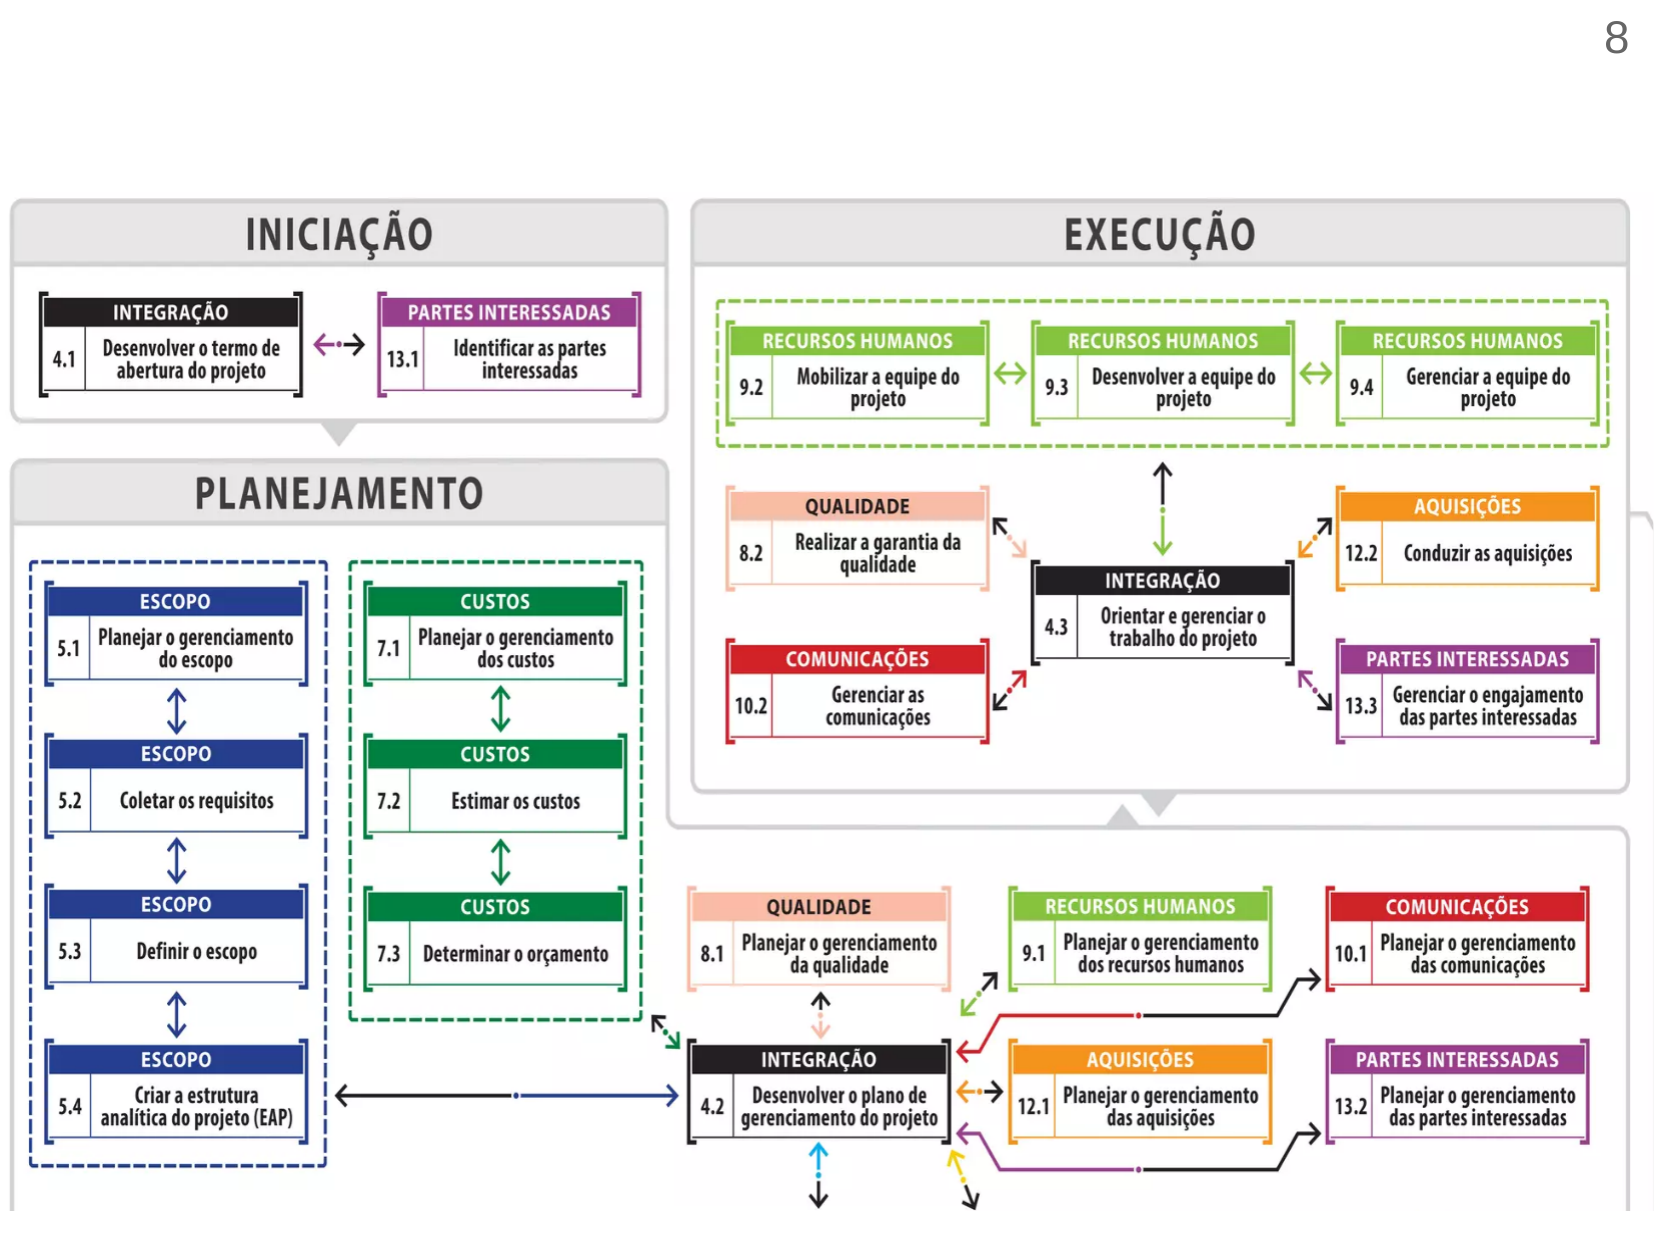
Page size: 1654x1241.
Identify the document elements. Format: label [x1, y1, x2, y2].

picture [5, 192, 1654, 1211]
